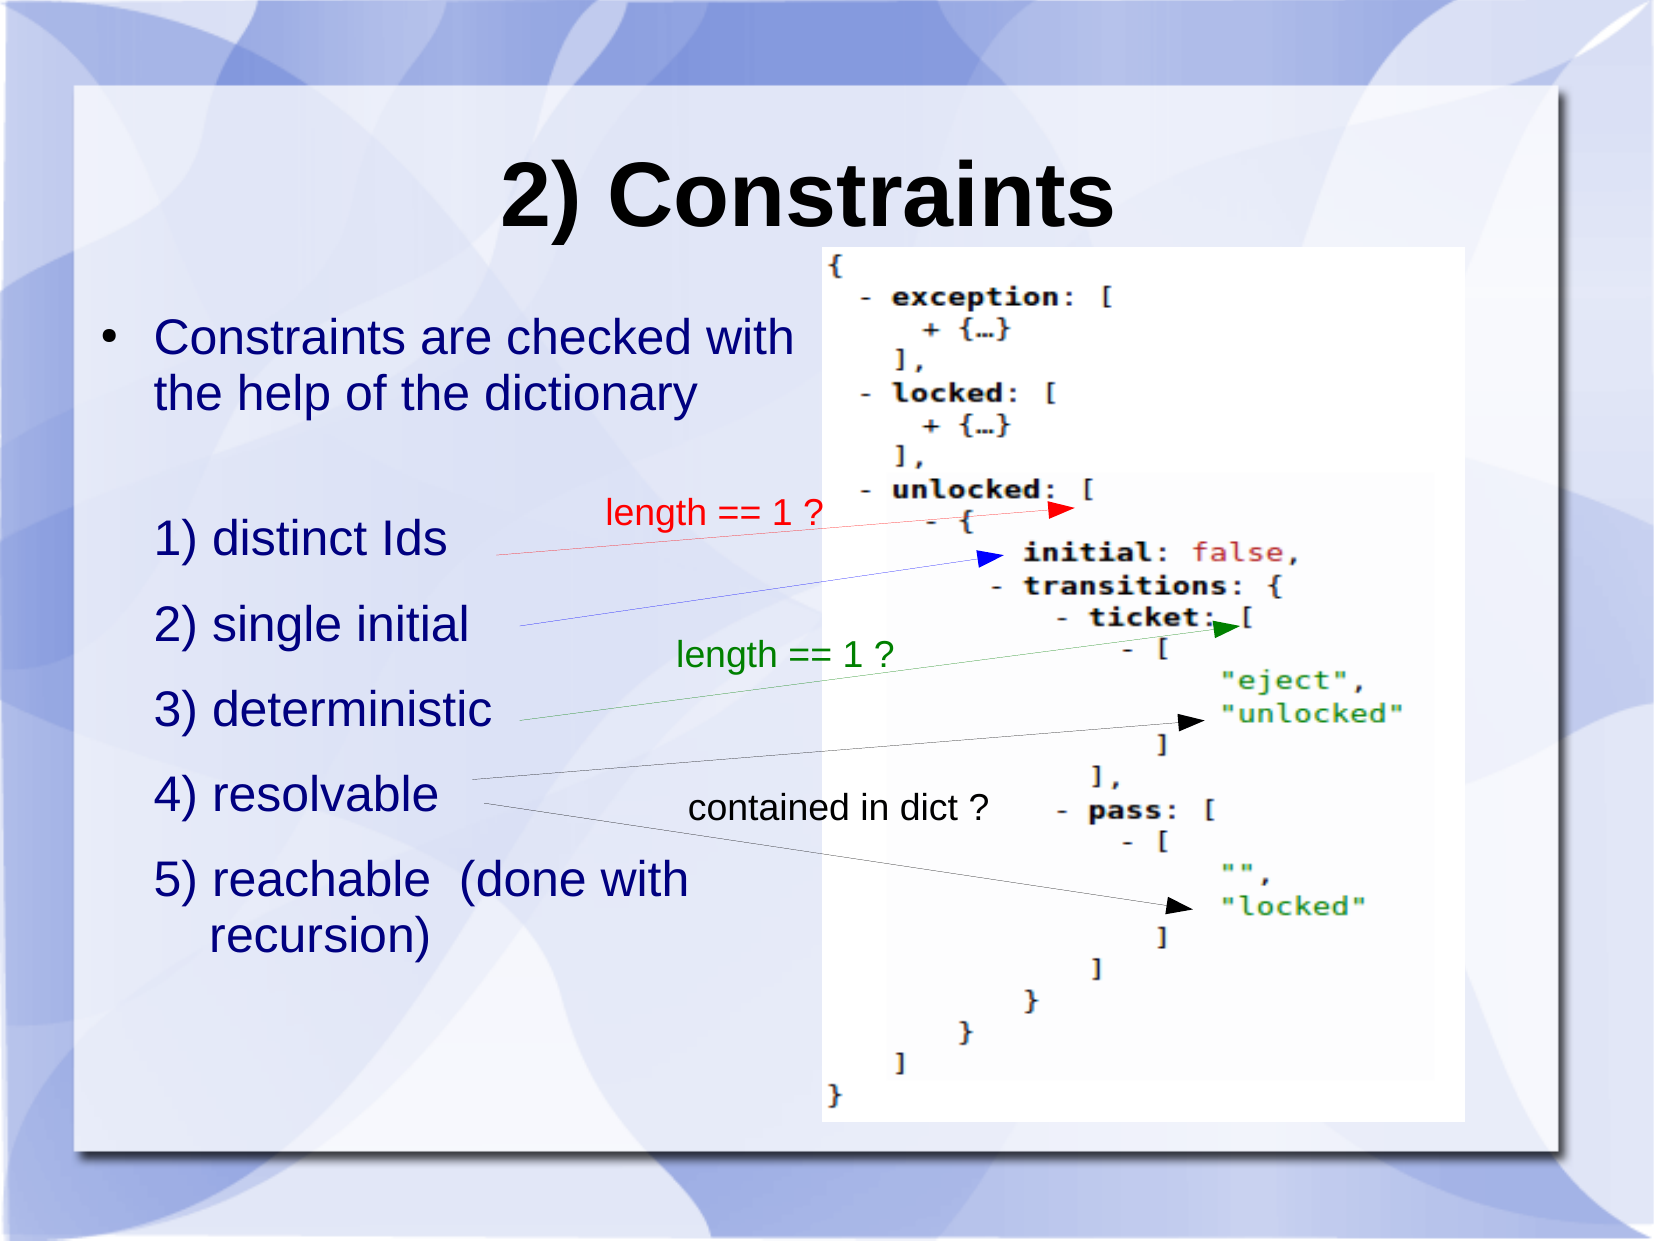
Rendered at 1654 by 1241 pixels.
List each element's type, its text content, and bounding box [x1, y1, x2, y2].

text_box length == 1 ? [839, 625, 910, 683]
text_box contained in dict ? [673, 779, 1040, 837]
list 1) distinct Ids 2) single initial 3) deterministic 4) resolvable 5) reachable (done with recursion) [82, 745, 792, 1049]
picture [0, 0, 1654, 1241]
title 2) Constraints [82, 90, 1536, 298]
list Constraints are checked with the help of the dictionary [82, 224, 839, 745]
